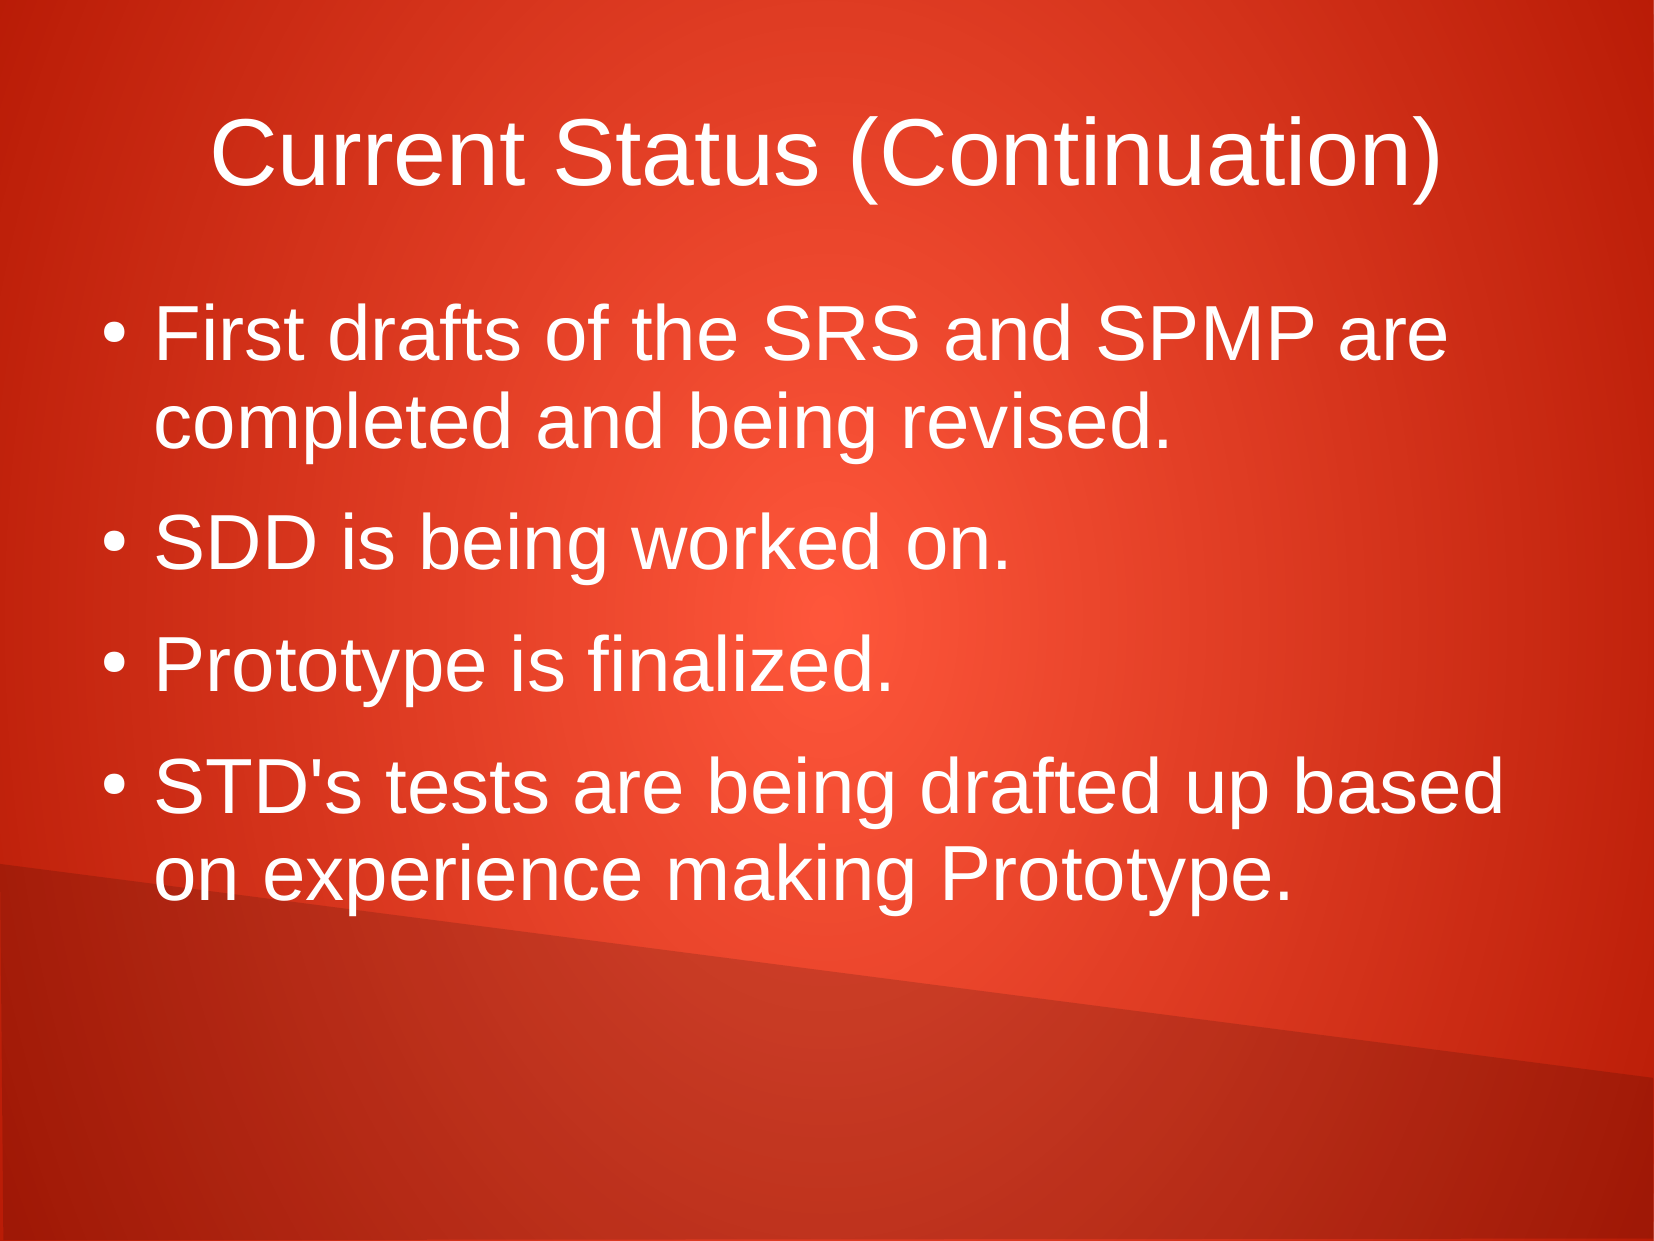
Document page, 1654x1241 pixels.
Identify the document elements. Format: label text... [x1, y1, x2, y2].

list First drafts of the SRS and SPMP are completed and being revised. SDD is being worked on. Prototype is finalized. STD's tests are being drafted up based on experience making Prototype. [82, 290, 1571, 1010]
title Current Status (Continuation) [82, 49, 1571, 257]
